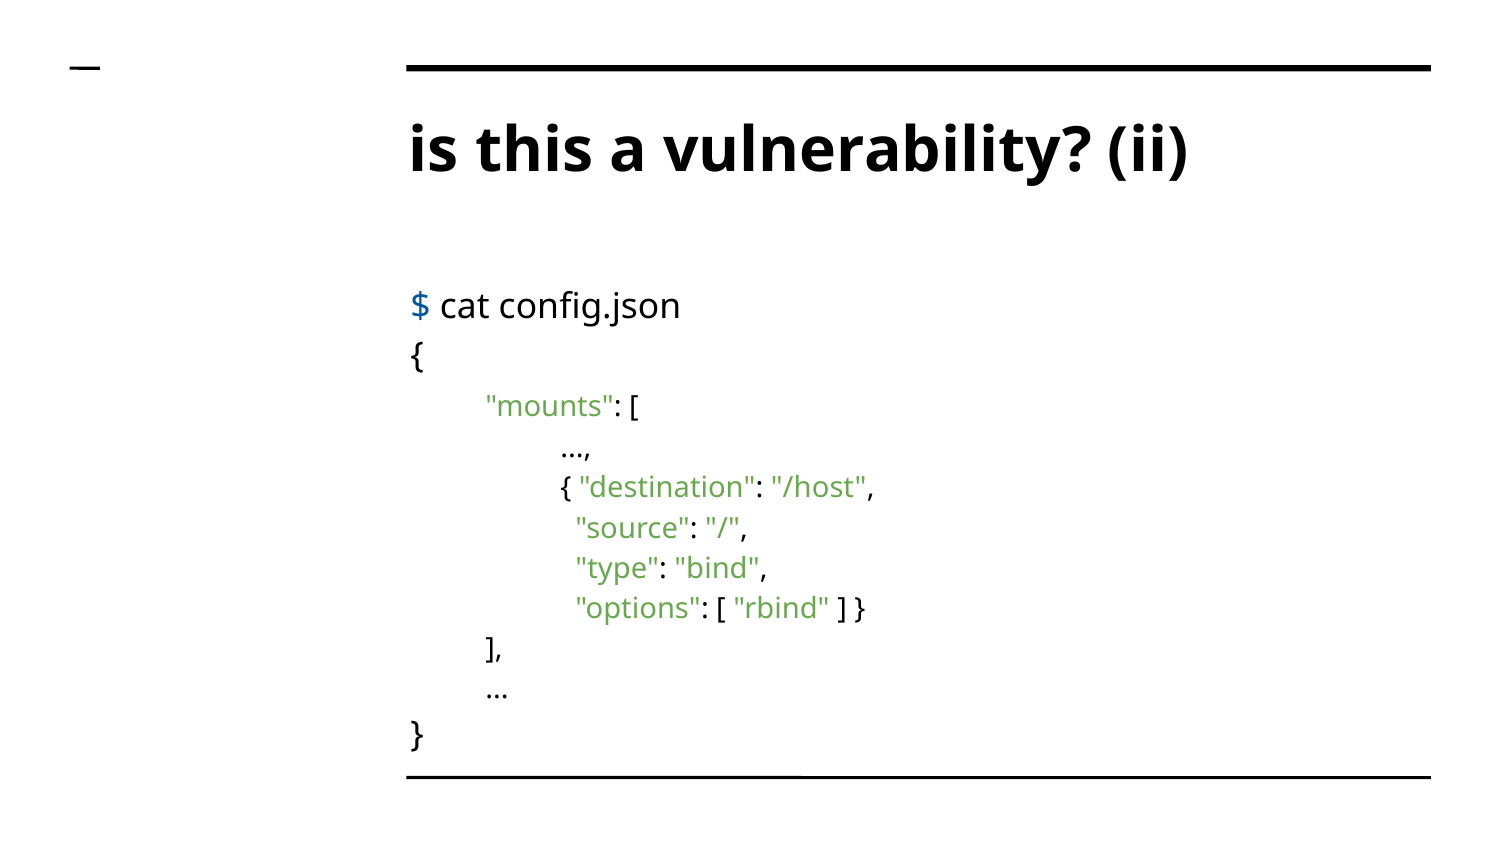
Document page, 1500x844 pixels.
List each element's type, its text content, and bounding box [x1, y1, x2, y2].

title is this a vulnerability? (ii) [393, 94, 1431, 199]
list $ cat config.json { "mounts": [ ..., { "destination": "/host", "source": "/", "type": "bind", "options": [ "rbind" ] } ], ... } [395, 261, 1433, 755]
